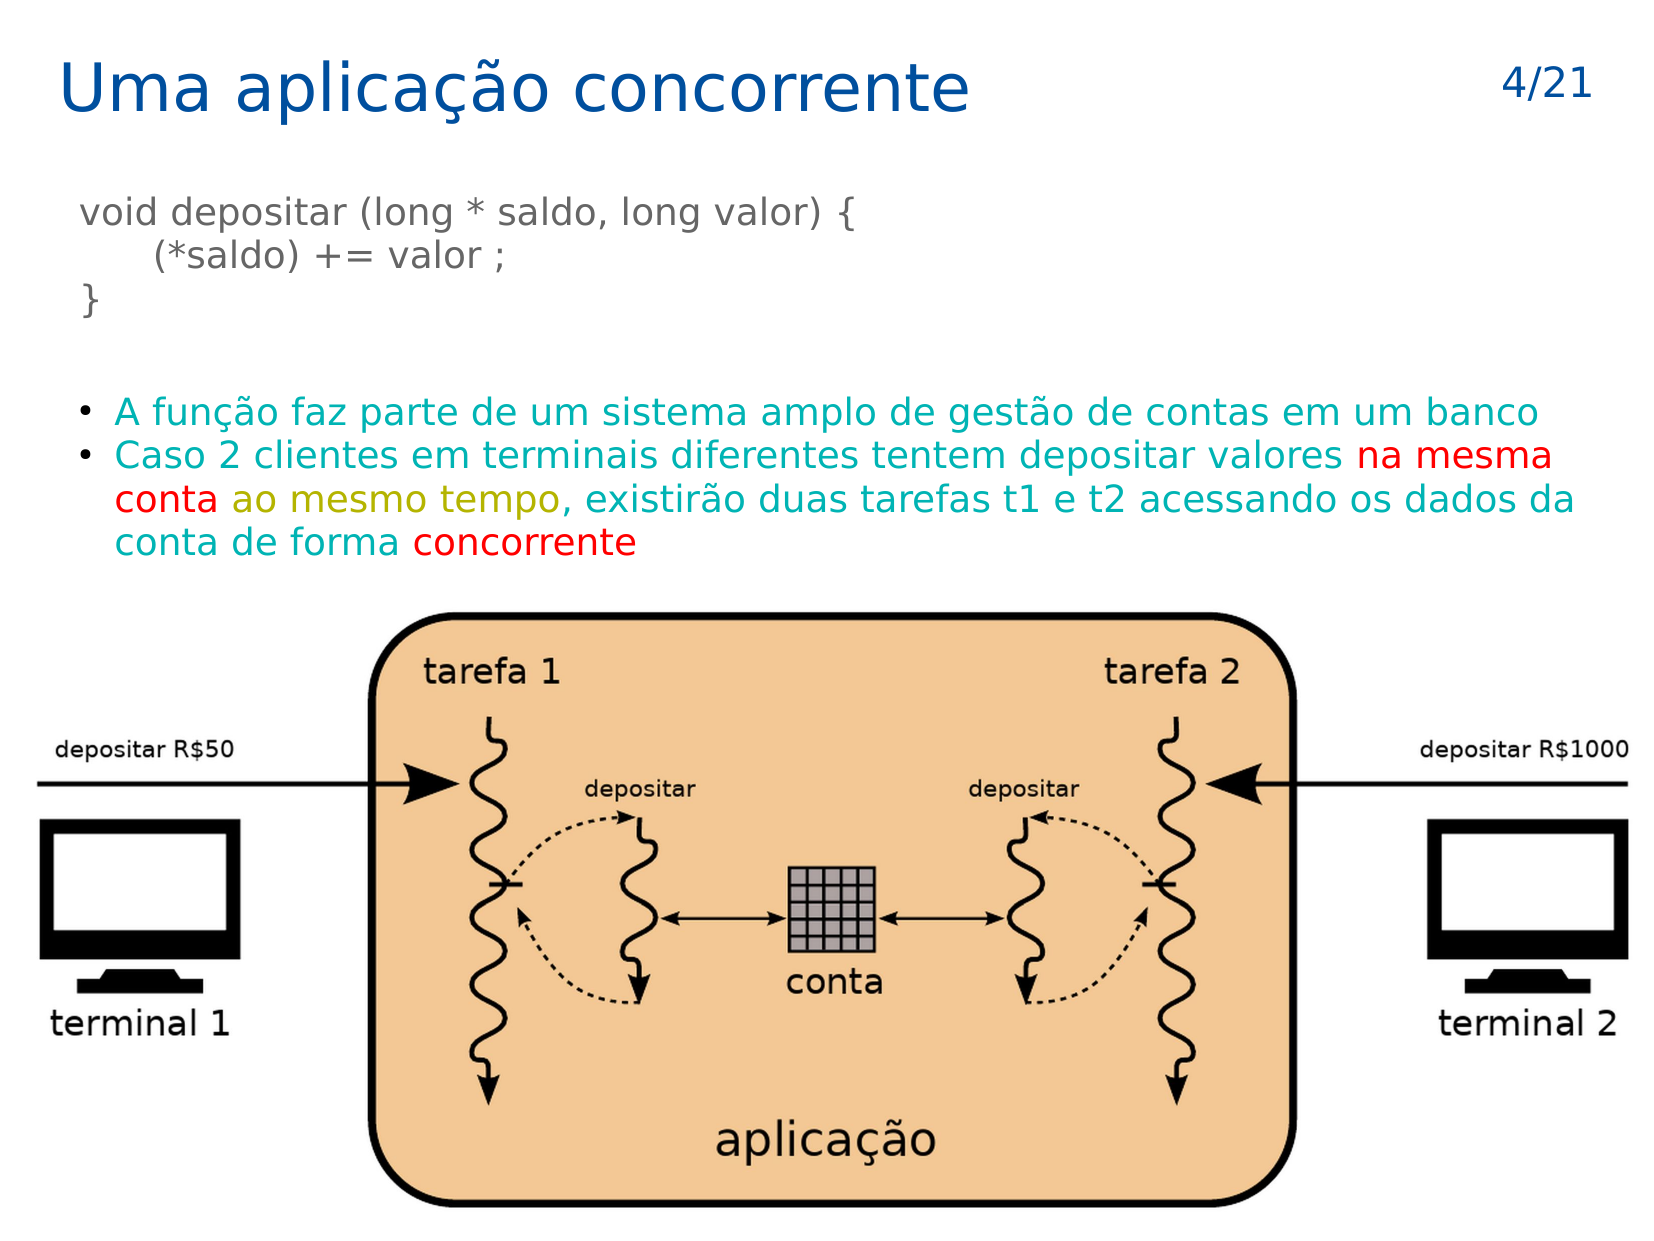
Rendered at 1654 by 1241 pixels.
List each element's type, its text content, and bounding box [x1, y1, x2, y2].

text_box void depositar (long * saldo, long valor) { (*saldo) += valor ; } [64, 183, 1583, 338]
title Uma aplicação concorrente [59, 29, 1625, 148]
picture [36, 595, 1636, 1214]
text_box A função faz parte de um sistema amplo de gestão de contas em um banco Caso 2 clientes em terminais diferentes tentem depositar valores na mesma conta ao mesmo tempo, existirão duas tarefas t1 e t2 acessando os dados da conta de forma concorrente [64, 383, 1627, 596]
